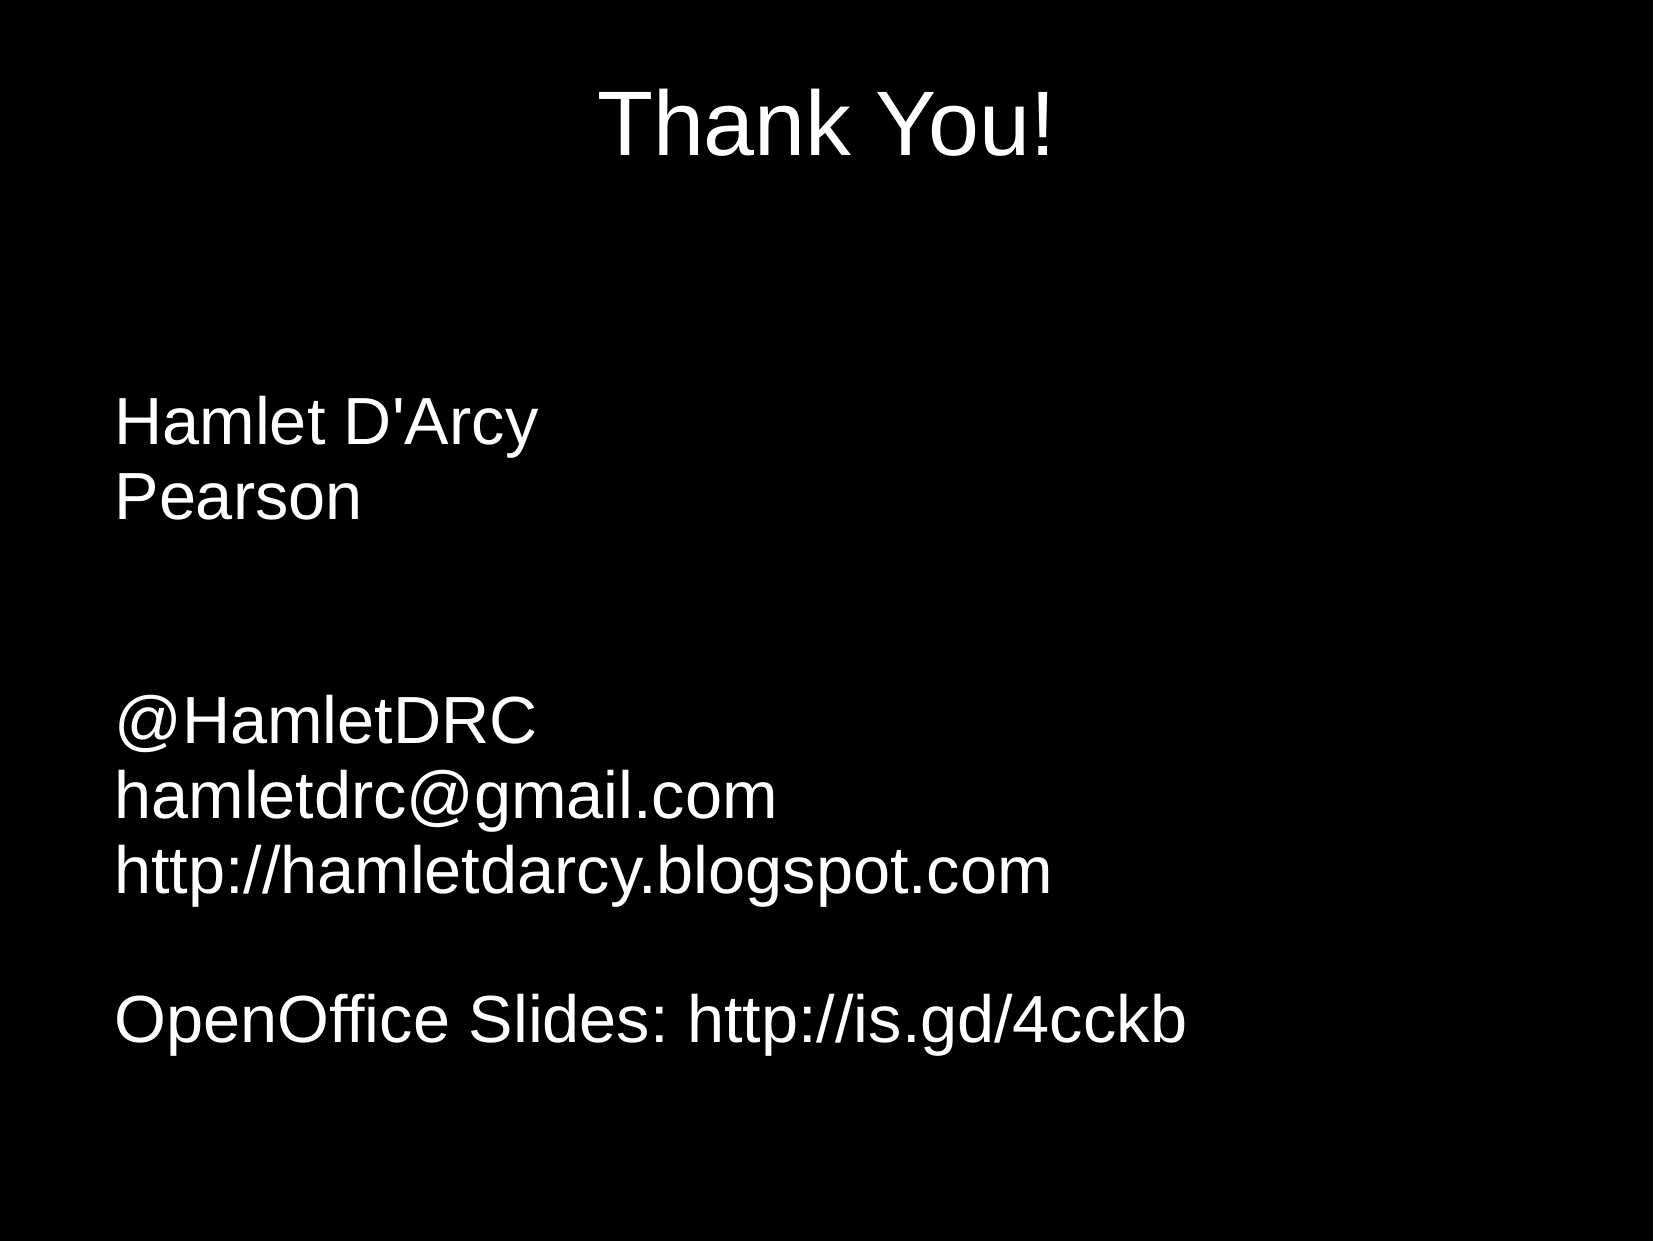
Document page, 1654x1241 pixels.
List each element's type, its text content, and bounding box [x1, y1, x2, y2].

subtitle Hamlet D'Arcy Pearson @HamletDRC hamletdrc@gmail.com http://hamletdarcy.blogspot.com OpenOffice Slides: http://is.gd/4cckb [114, 346, 1275, 1095]
title Thank You! [82, 19, 1571, 228]
